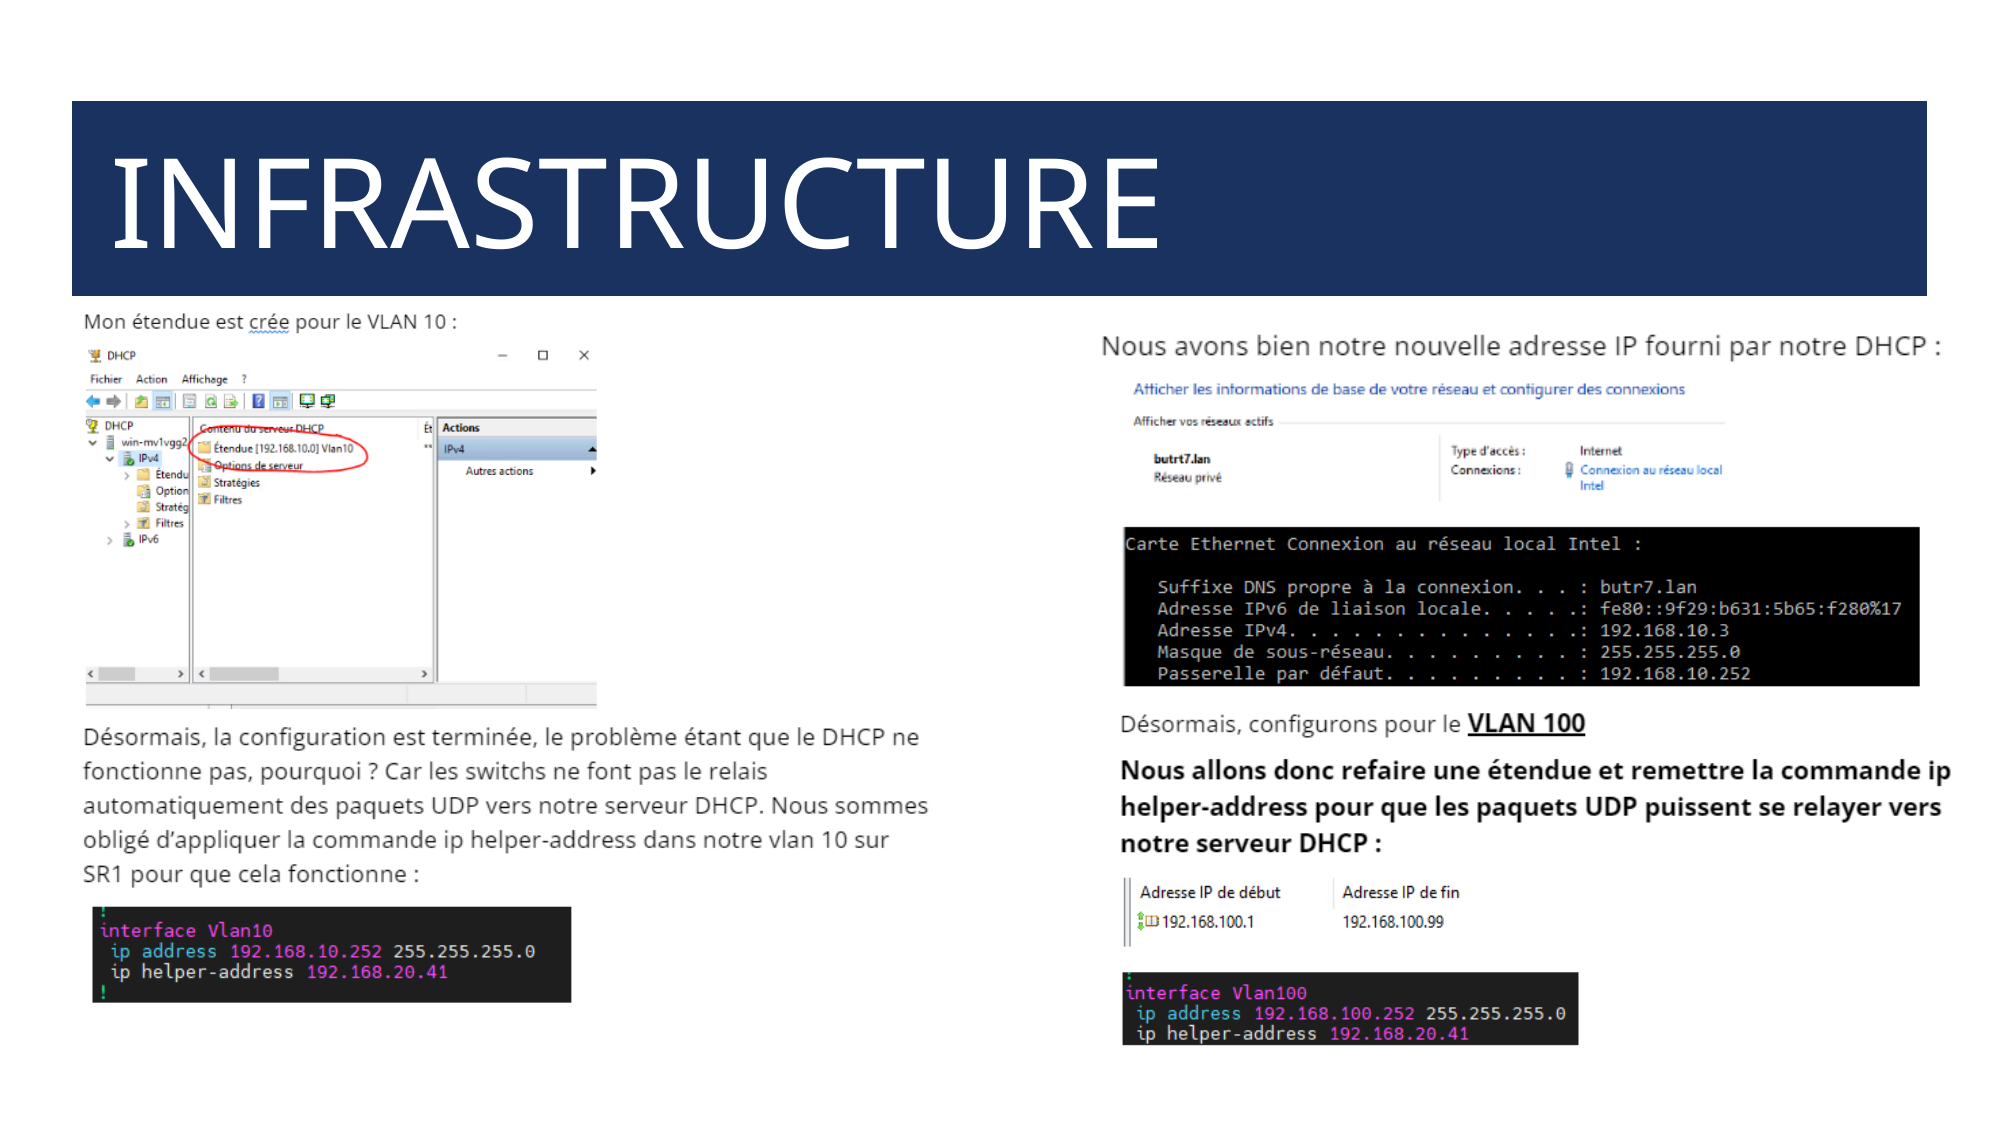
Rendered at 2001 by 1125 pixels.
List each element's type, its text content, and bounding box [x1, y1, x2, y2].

title INFRAstructure [95, 115, 1905, 282]
picture [79, 723, 934, 1008]
picture [1095, 332, 1955, 1053]
picture [79, 310, 605, 709]
